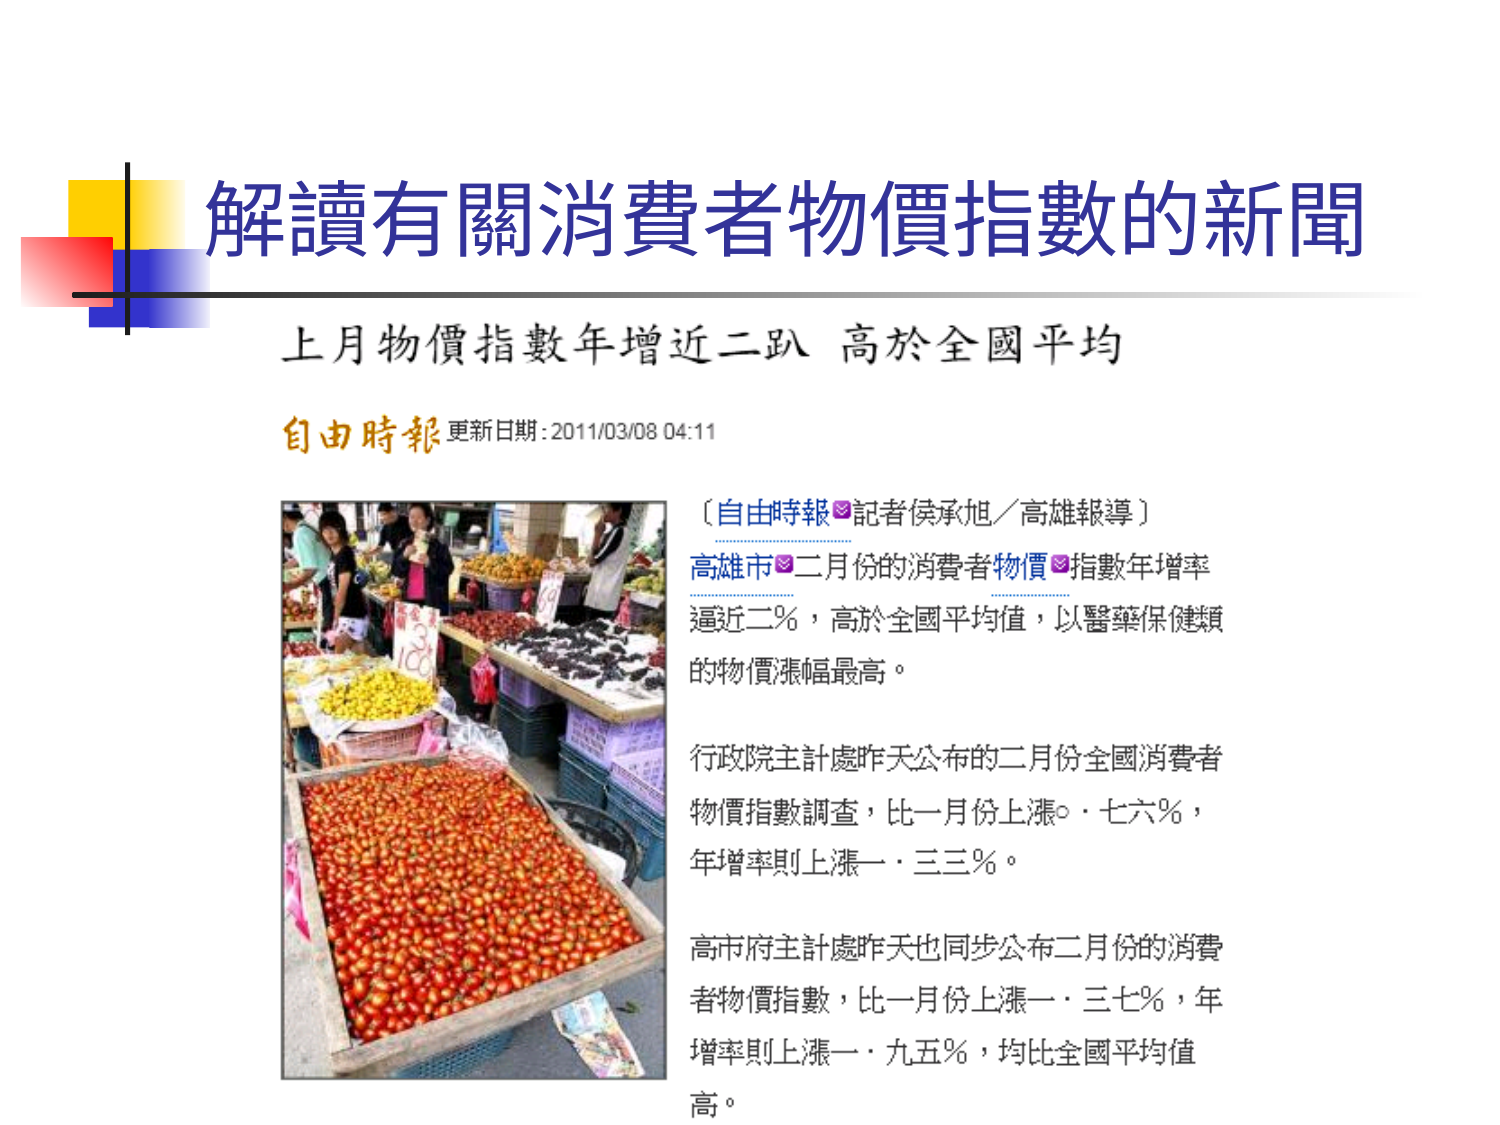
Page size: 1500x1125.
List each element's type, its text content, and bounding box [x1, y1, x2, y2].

picture [242, 302, 1306, 1125]
title 解讀有關消費者物價指數的新聞 [188, 35, 1468, 276]
